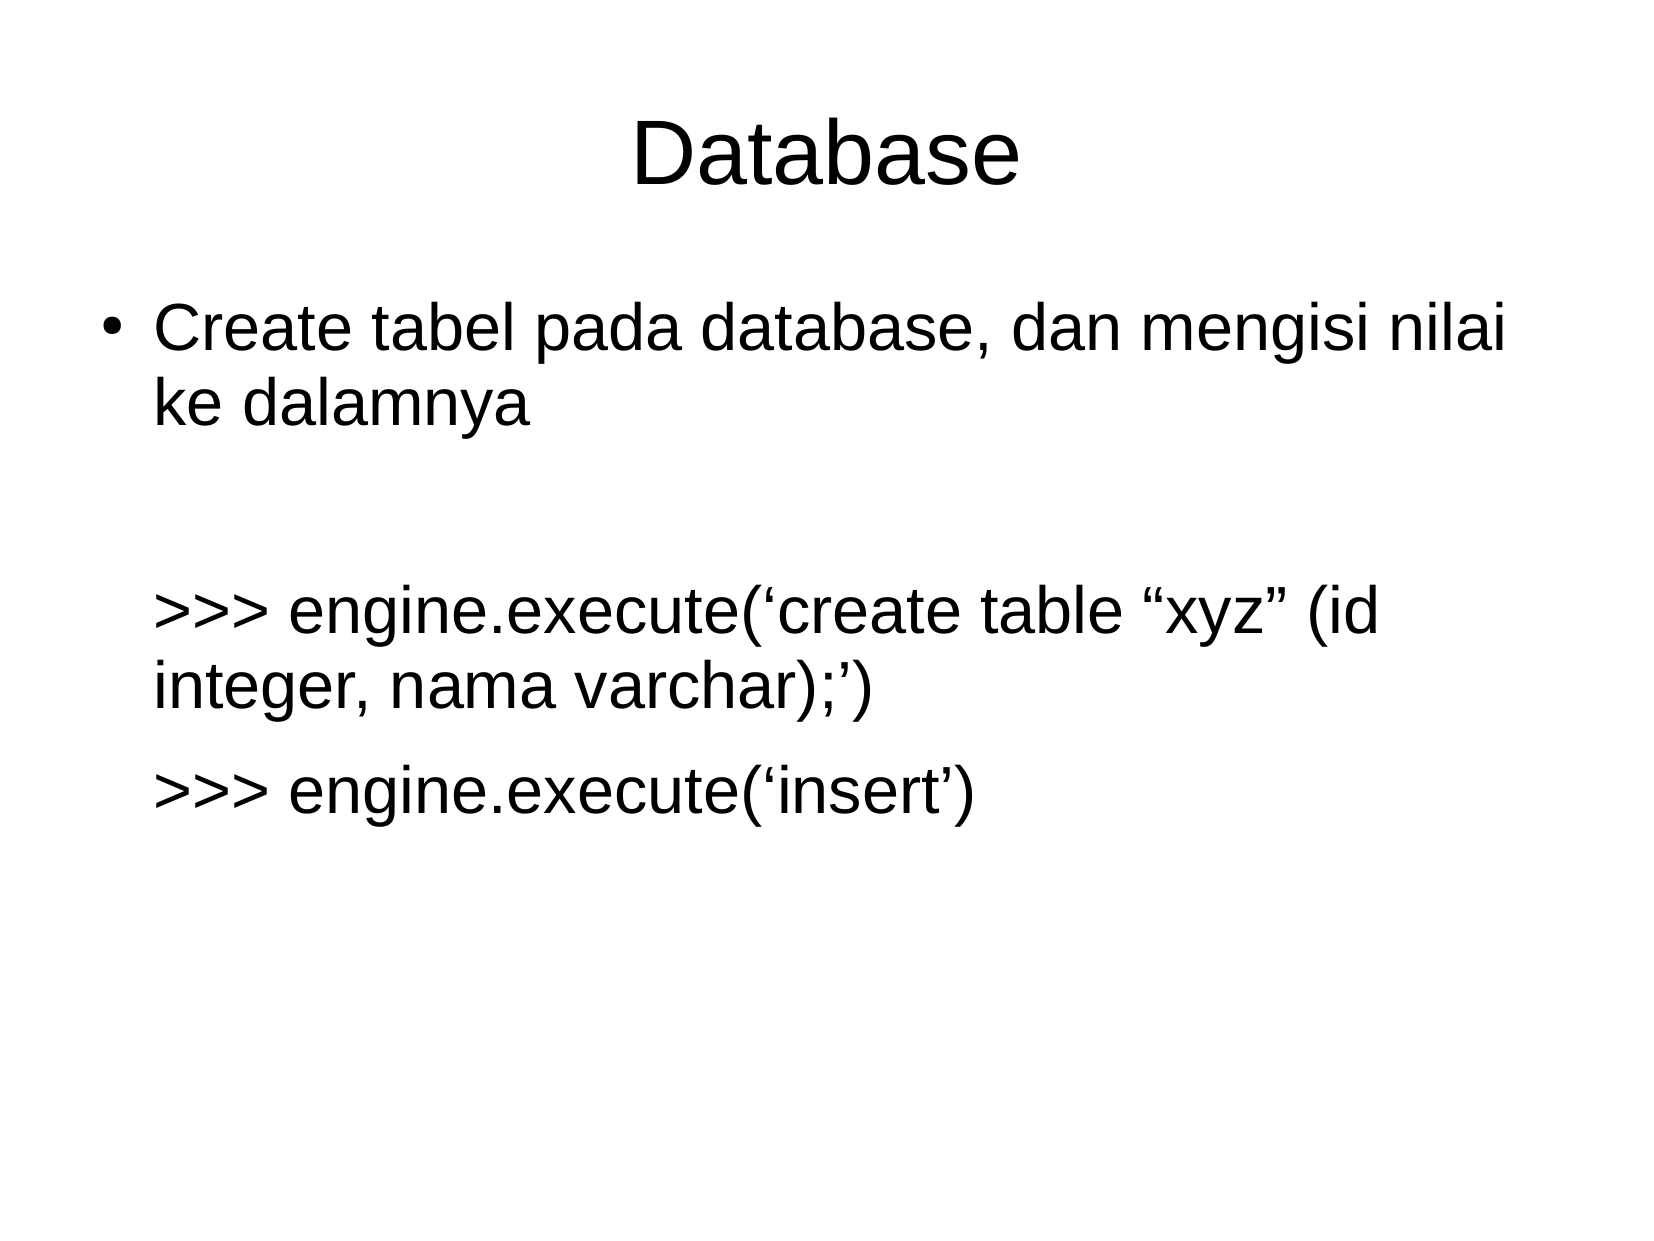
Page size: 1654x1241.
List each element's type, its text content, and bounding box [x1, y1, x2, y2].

title Database [82, 49, 1571, 257]
list Create tabel pada database, dan mengisi nilai ke dalamnya >>> engine.execute(‘create table “xyz” (id integer, nama varchar);’) >>> engine.execute(‘insert’) [82, 290, 1571, 1010]
